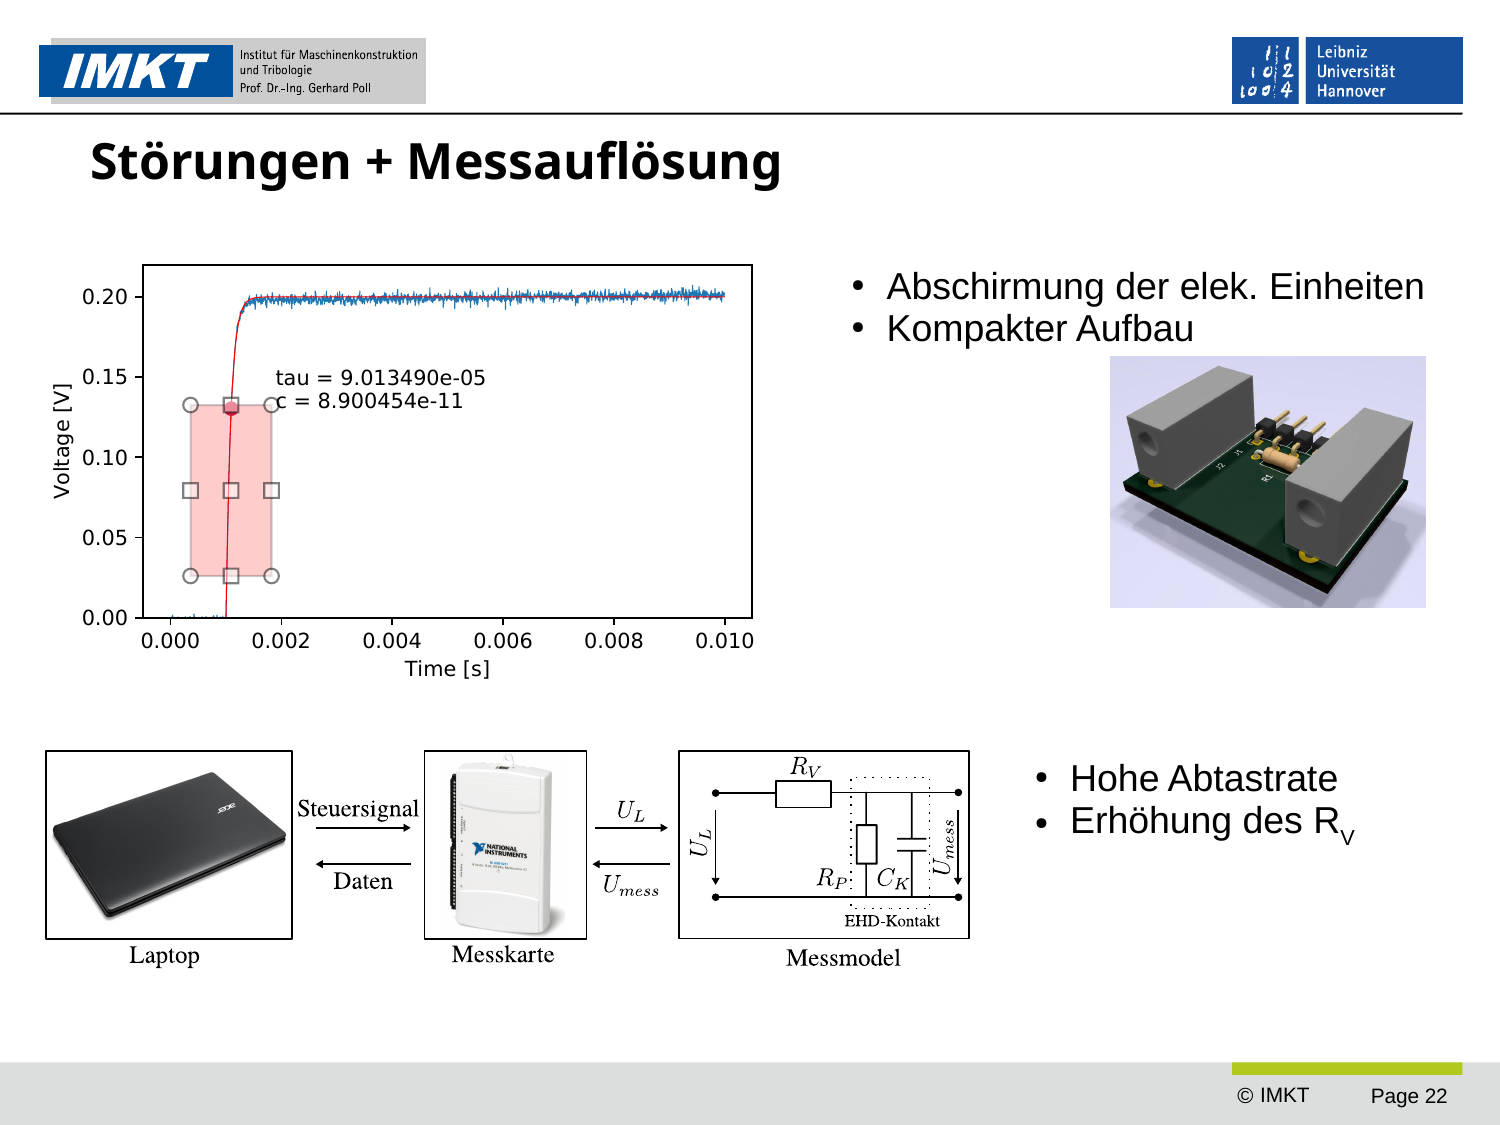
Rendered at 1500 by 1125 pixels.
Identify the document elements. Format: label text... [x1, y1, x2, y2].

picture [1232, 37, 1463, 104]
title Störungen + Messauflösung [75, 122, 1426, 180]
text_box Hohe Abtastrate Erhöhung des RV [1020, 750, 1370, 858]
text_box Abschirmung der elek. Einheiten Kompakter Aufbau [836, 258, 1441, 357]
picture [30, 237, 781, 706]
picture [1110, 356, 1426, 608]
picture [45, 750, 971, 969]
